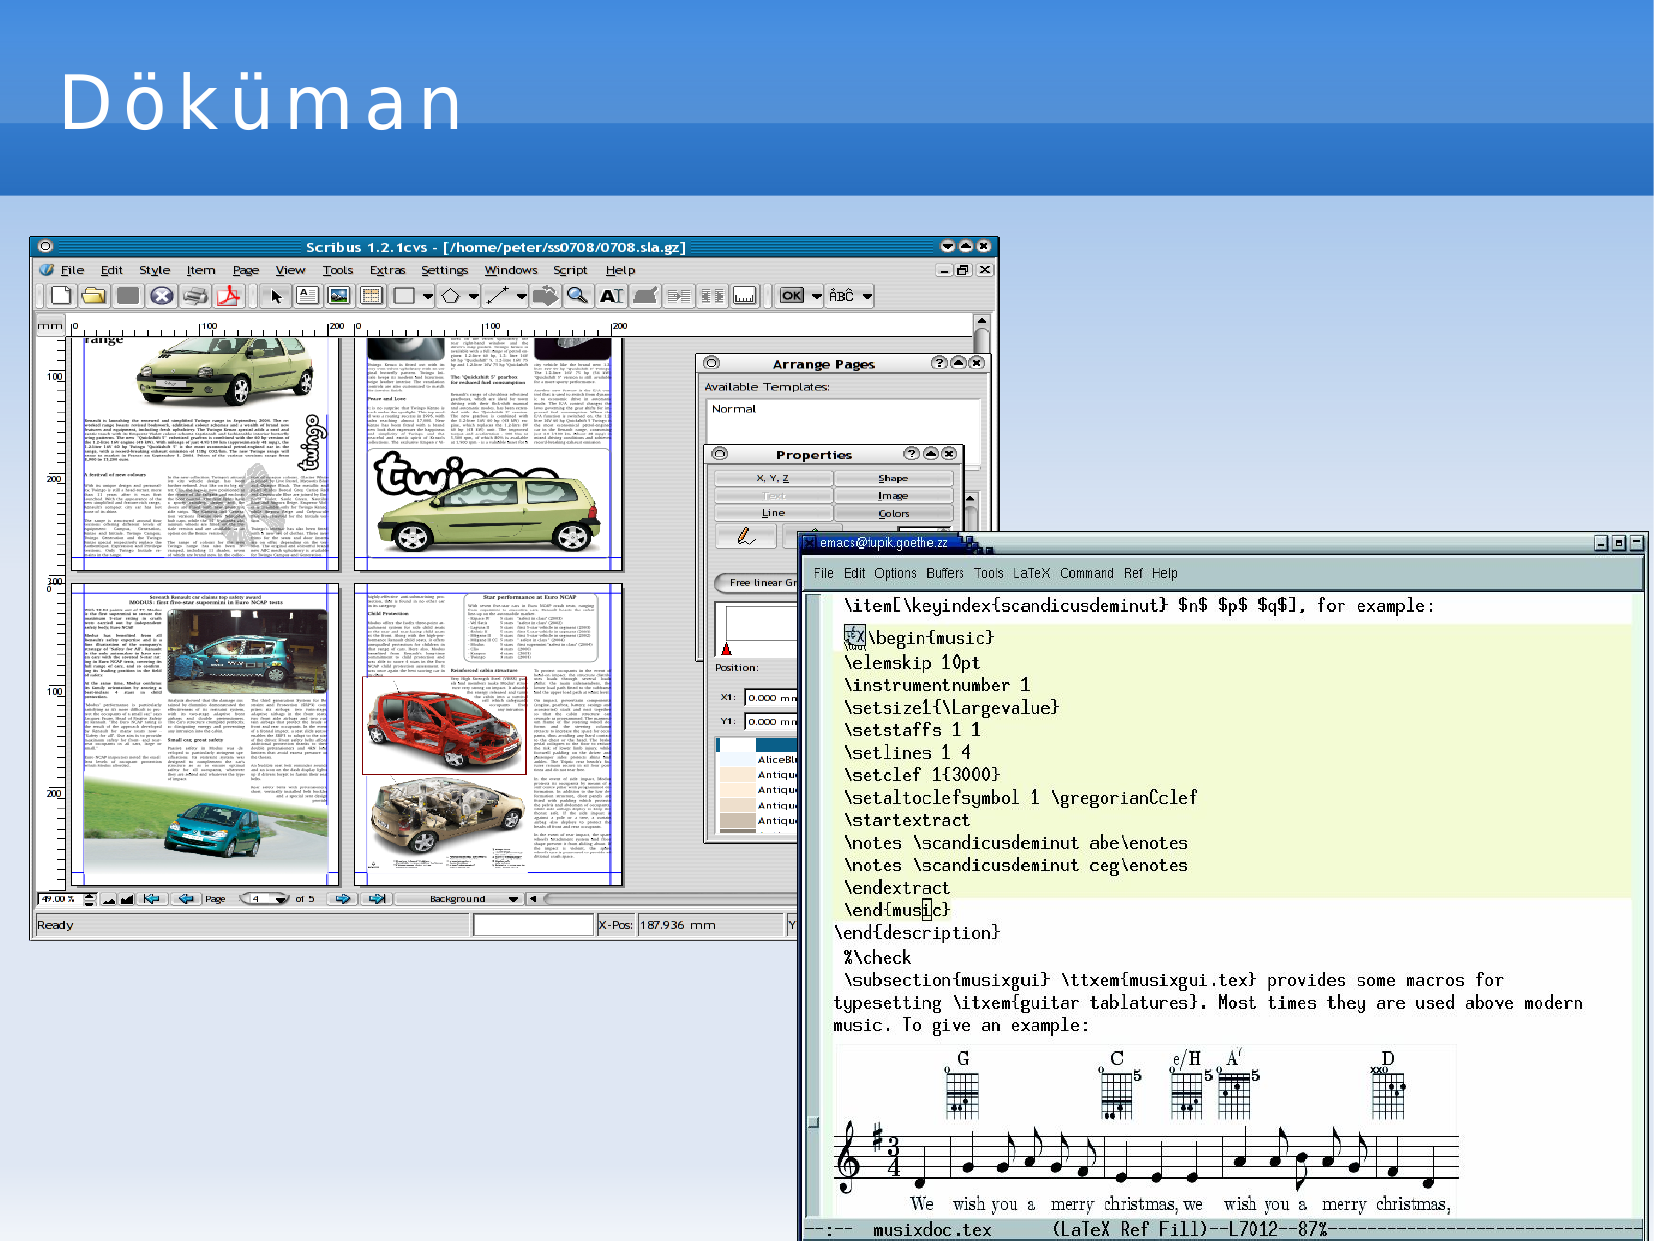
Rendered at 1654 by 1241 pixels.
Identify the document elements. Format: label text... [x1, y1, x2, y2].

picture [0, 0, 1654, 1241]
title Döküman [59, 29, 1270, 178]
